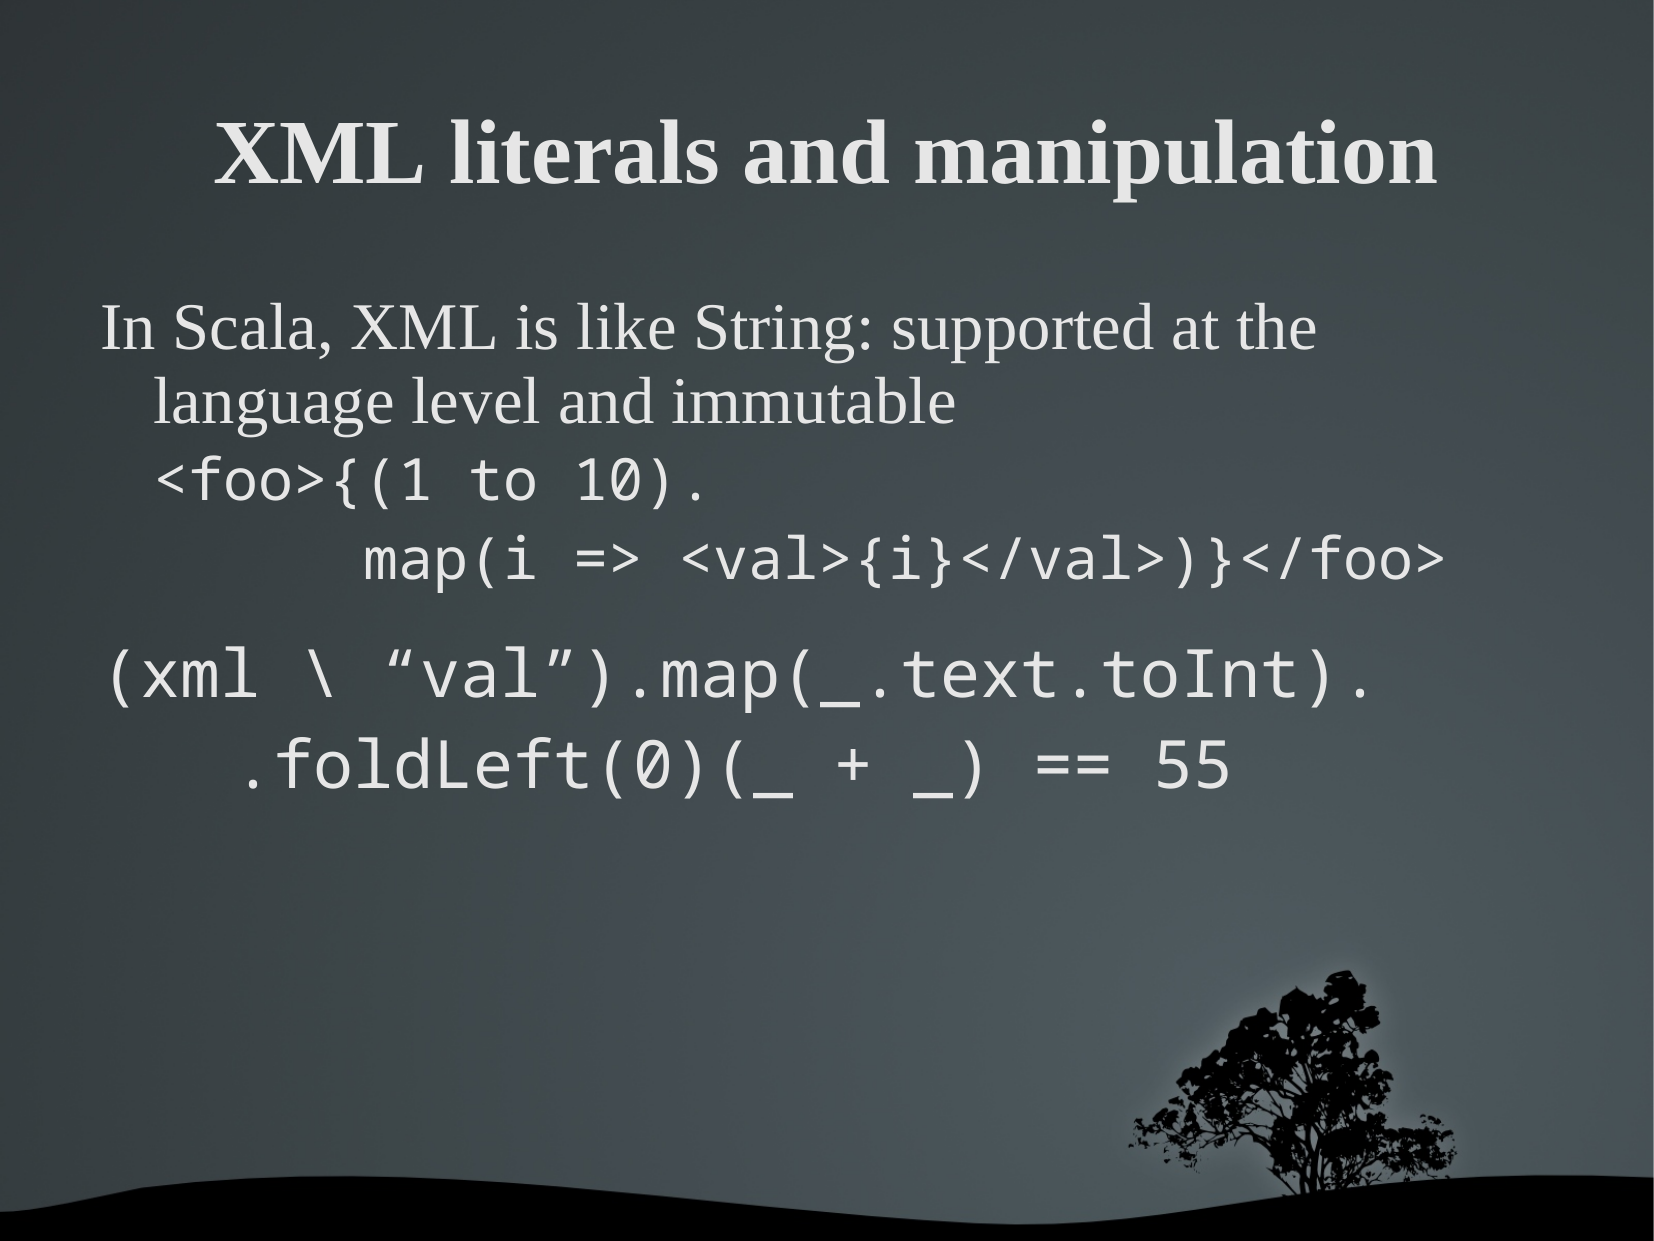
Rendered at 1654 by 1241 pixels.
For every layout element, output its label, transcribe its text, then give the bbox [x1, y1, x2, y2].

title XML literals and manipulation [82, 56, 1571, 250]
list In Scala, XML is like String: supported at the language level and immutable <foo>{(1 to 10). map(i => <val>{i}</val>)}</foo> (xml \ “val”).map(_.text.toInt). .foldLeft(0)(_ + _) == 55 [82, 290, 1571, 1094]
picture [0, 0, 1654, 1241]
